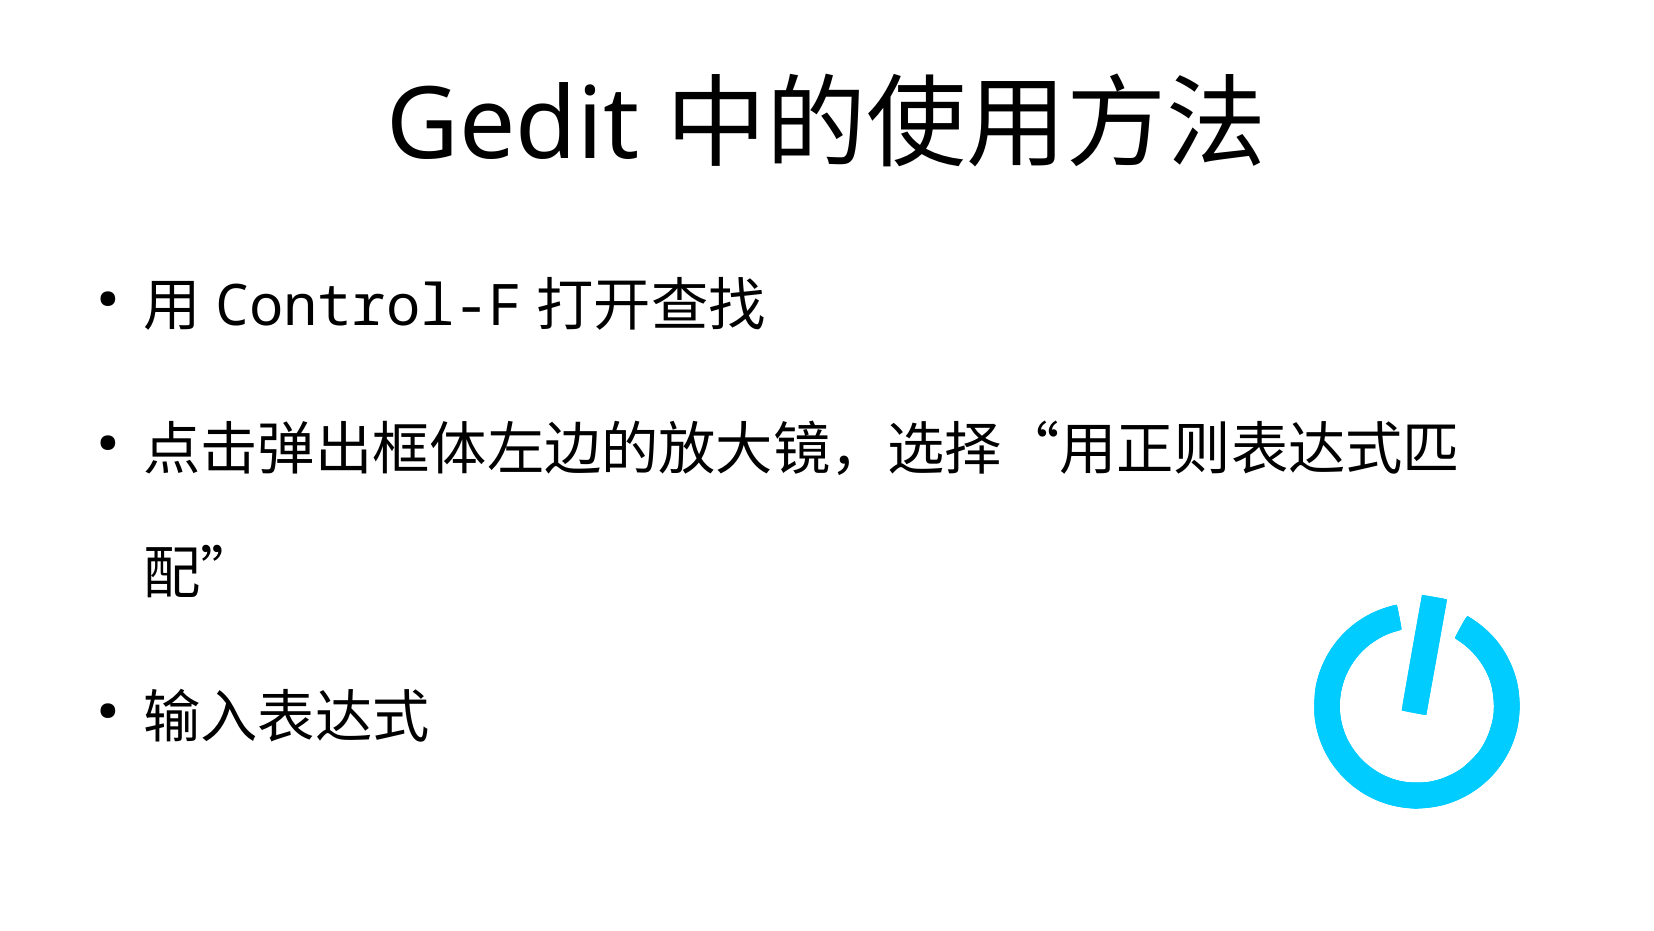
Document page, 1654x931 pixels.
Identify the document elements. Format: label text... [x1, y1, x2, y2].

title Gedit中的使用方法 [82, 37, 1571, 193]
list 用Control-F打开查找 点击弹出框体左边的放大镜，选择“用正则表达式匹配” 输入表达式 [82, 217, 1571, 756]
